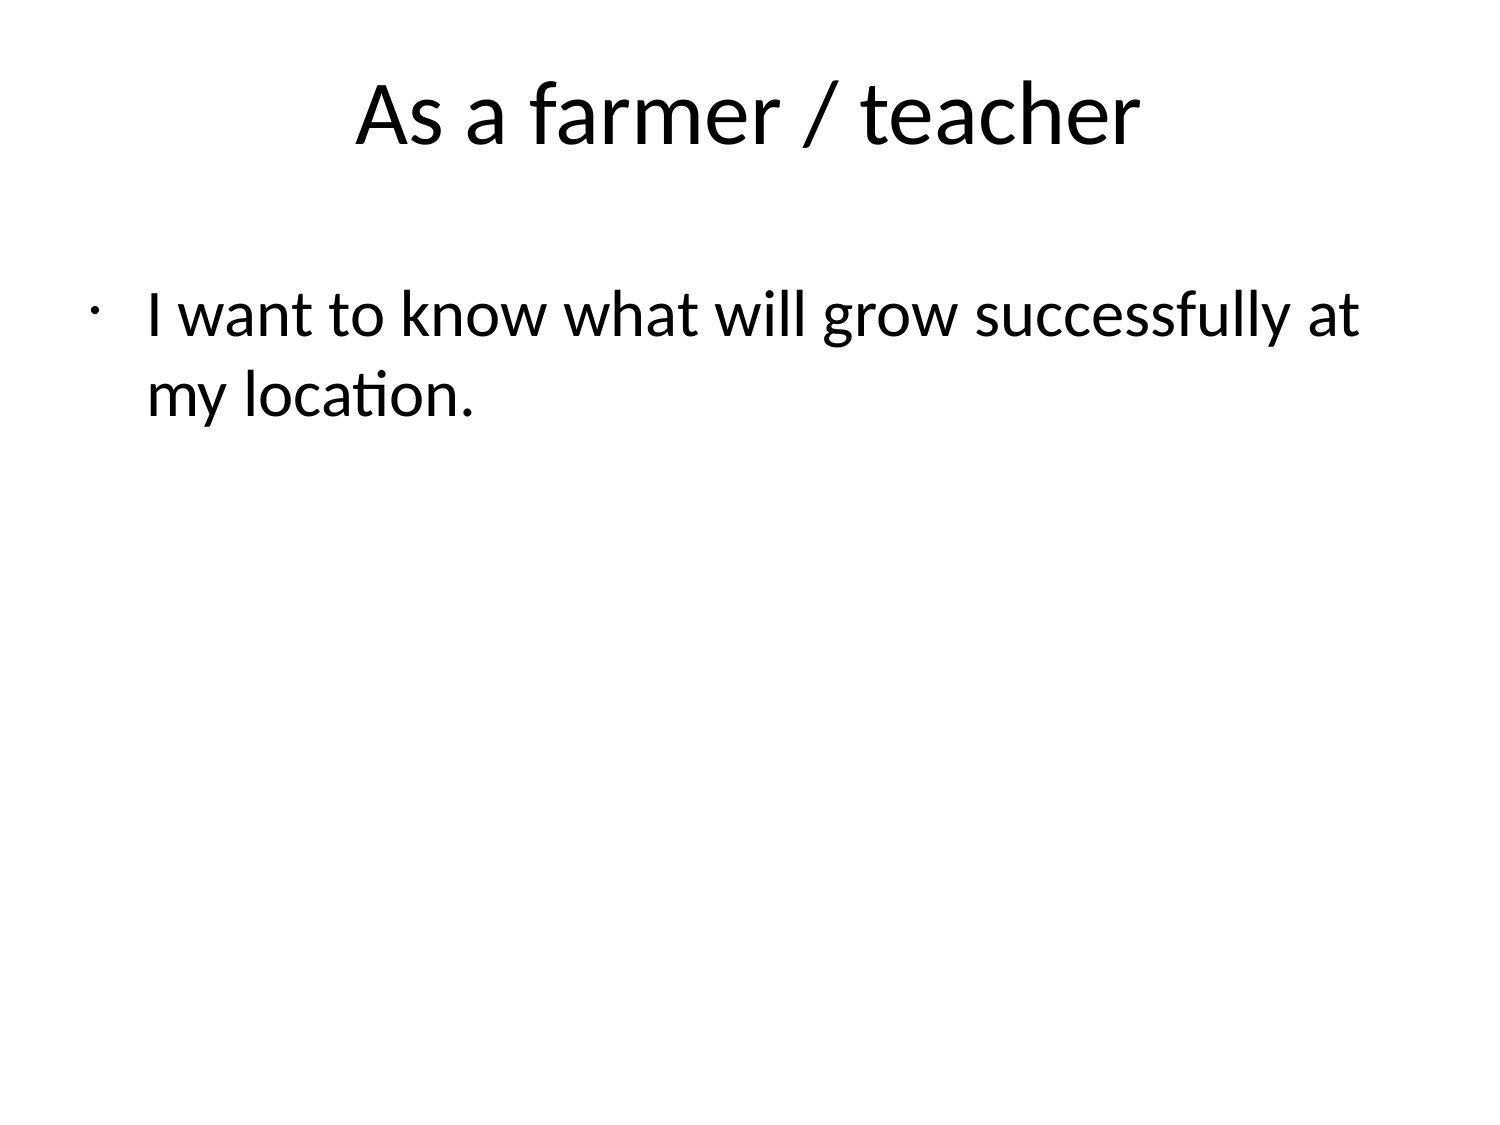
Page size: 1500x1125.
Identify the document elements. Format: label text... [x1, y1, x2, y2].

title As a farmer / teacher [75, 45, 1425, 233]
list I want to know what will grow successfully at my location. [75, 262, 1425, 1005]
